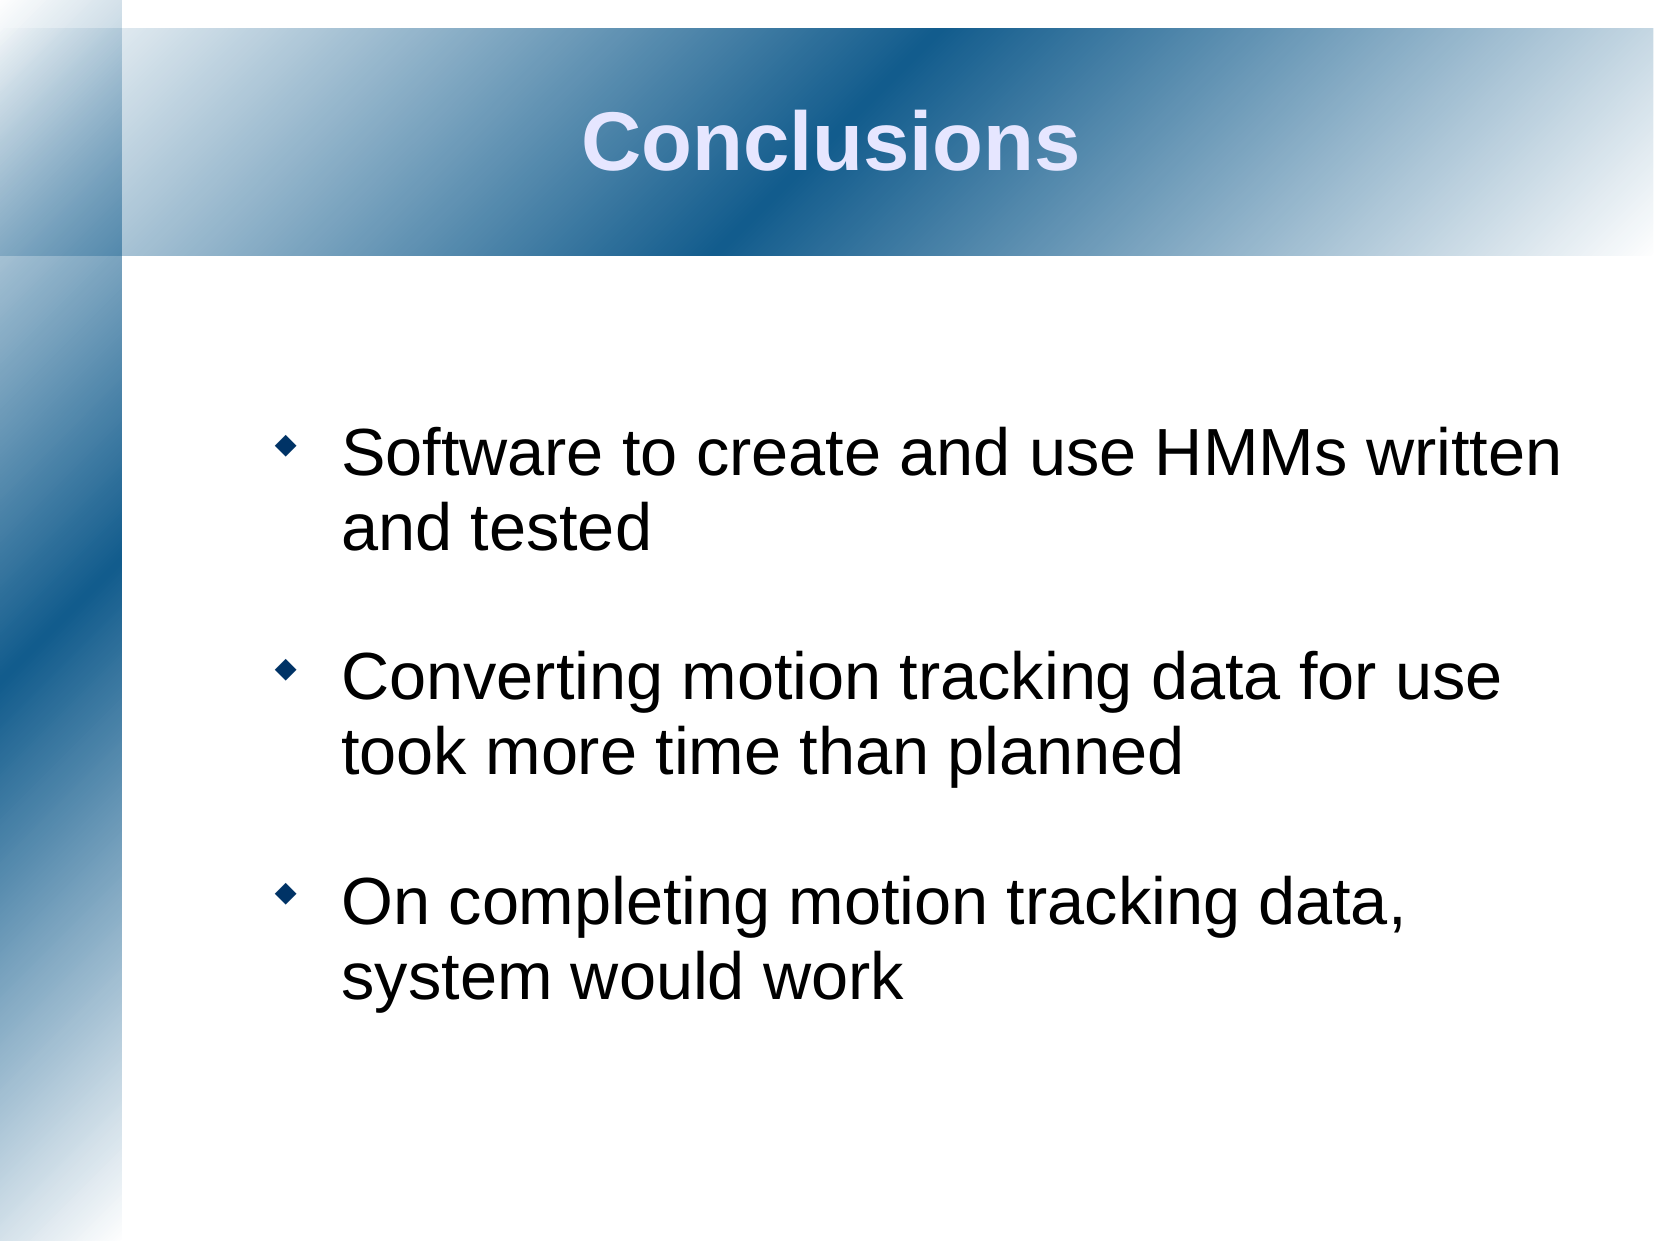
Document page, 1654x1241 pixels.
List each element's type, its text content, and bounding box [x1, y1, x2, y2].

title Conclusions [125, 37, 1538, 246]
list Software to create and use HMMs written and tested Converting motion tracking data for use took more time than planned On completing motion tracking data, system would work [258, 265, 1633, 1207]
